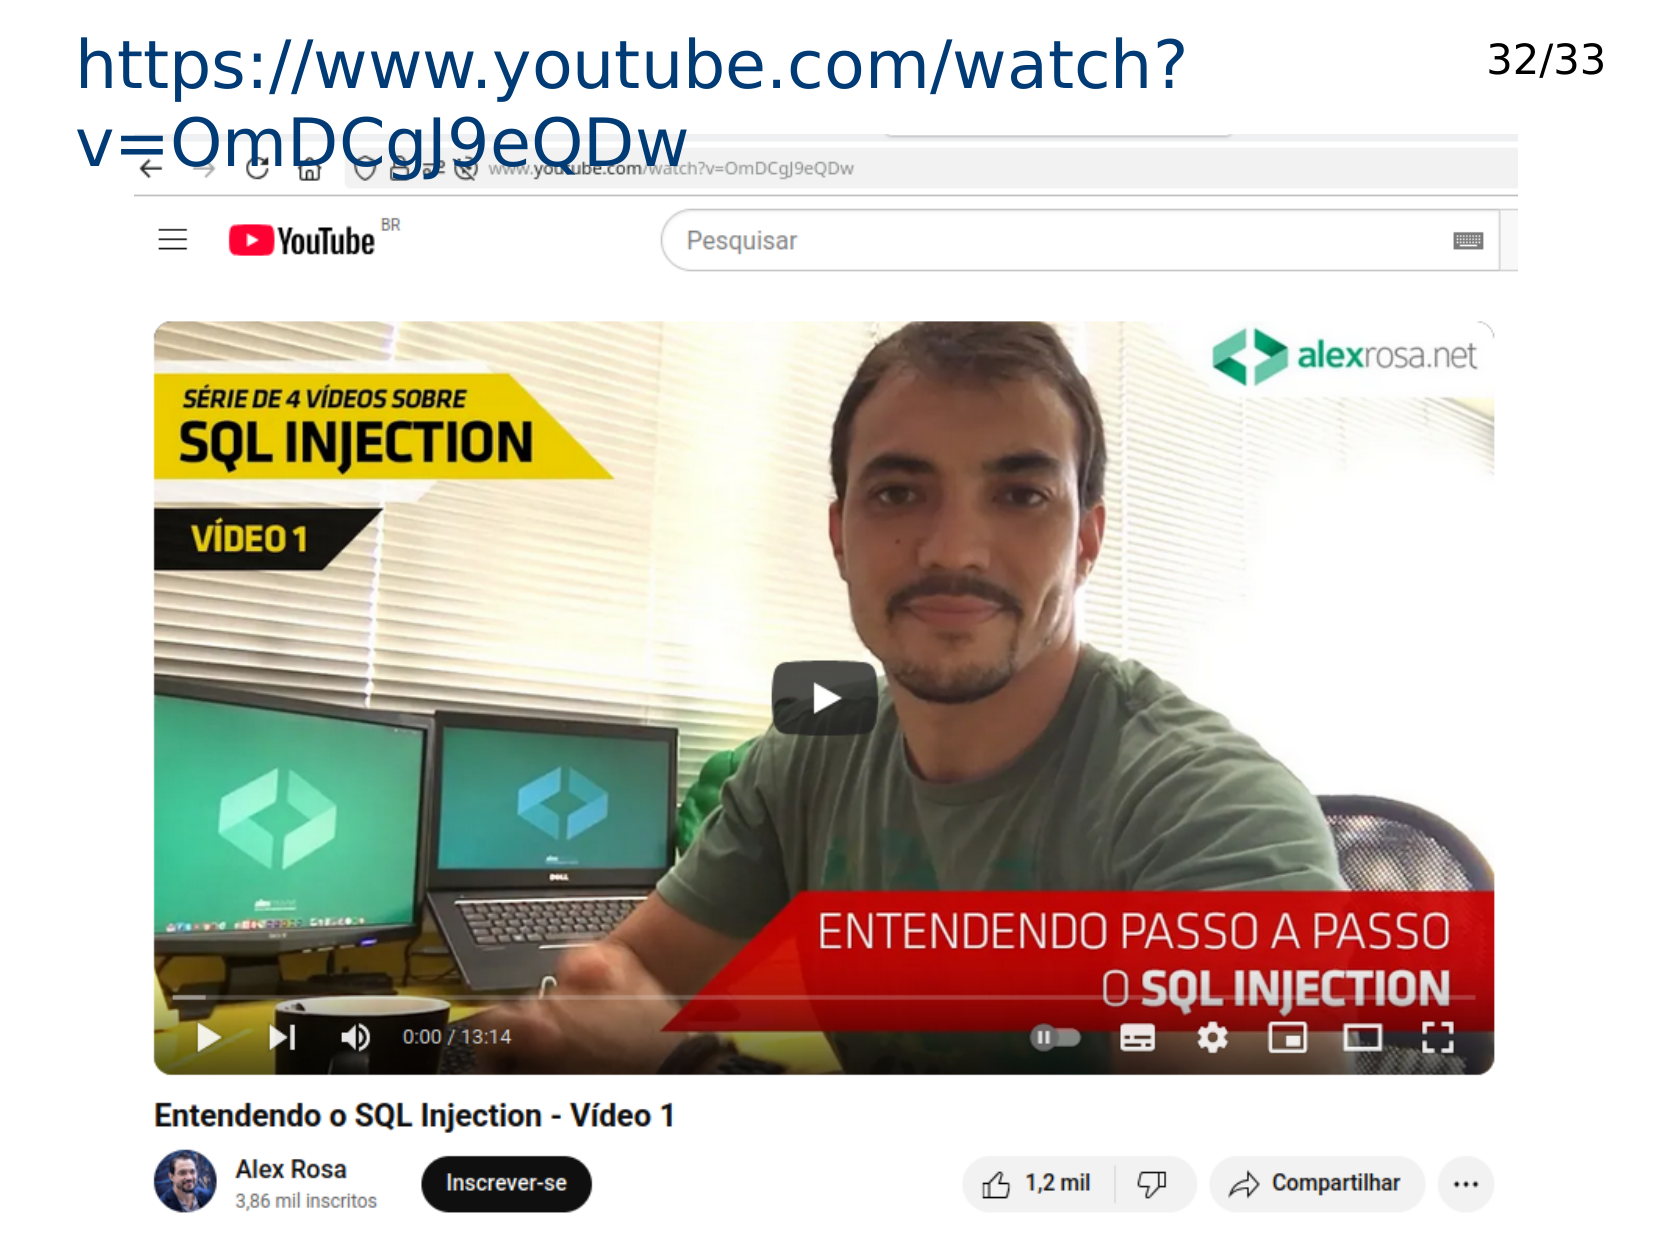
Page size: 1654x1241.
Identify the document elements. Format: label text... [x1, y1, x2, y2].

picture [134, 134, 1518, 1233]
title https://www.youtube.com/watch?v=OmDCgJ9eQDw [75, 0, 1425, 221]
